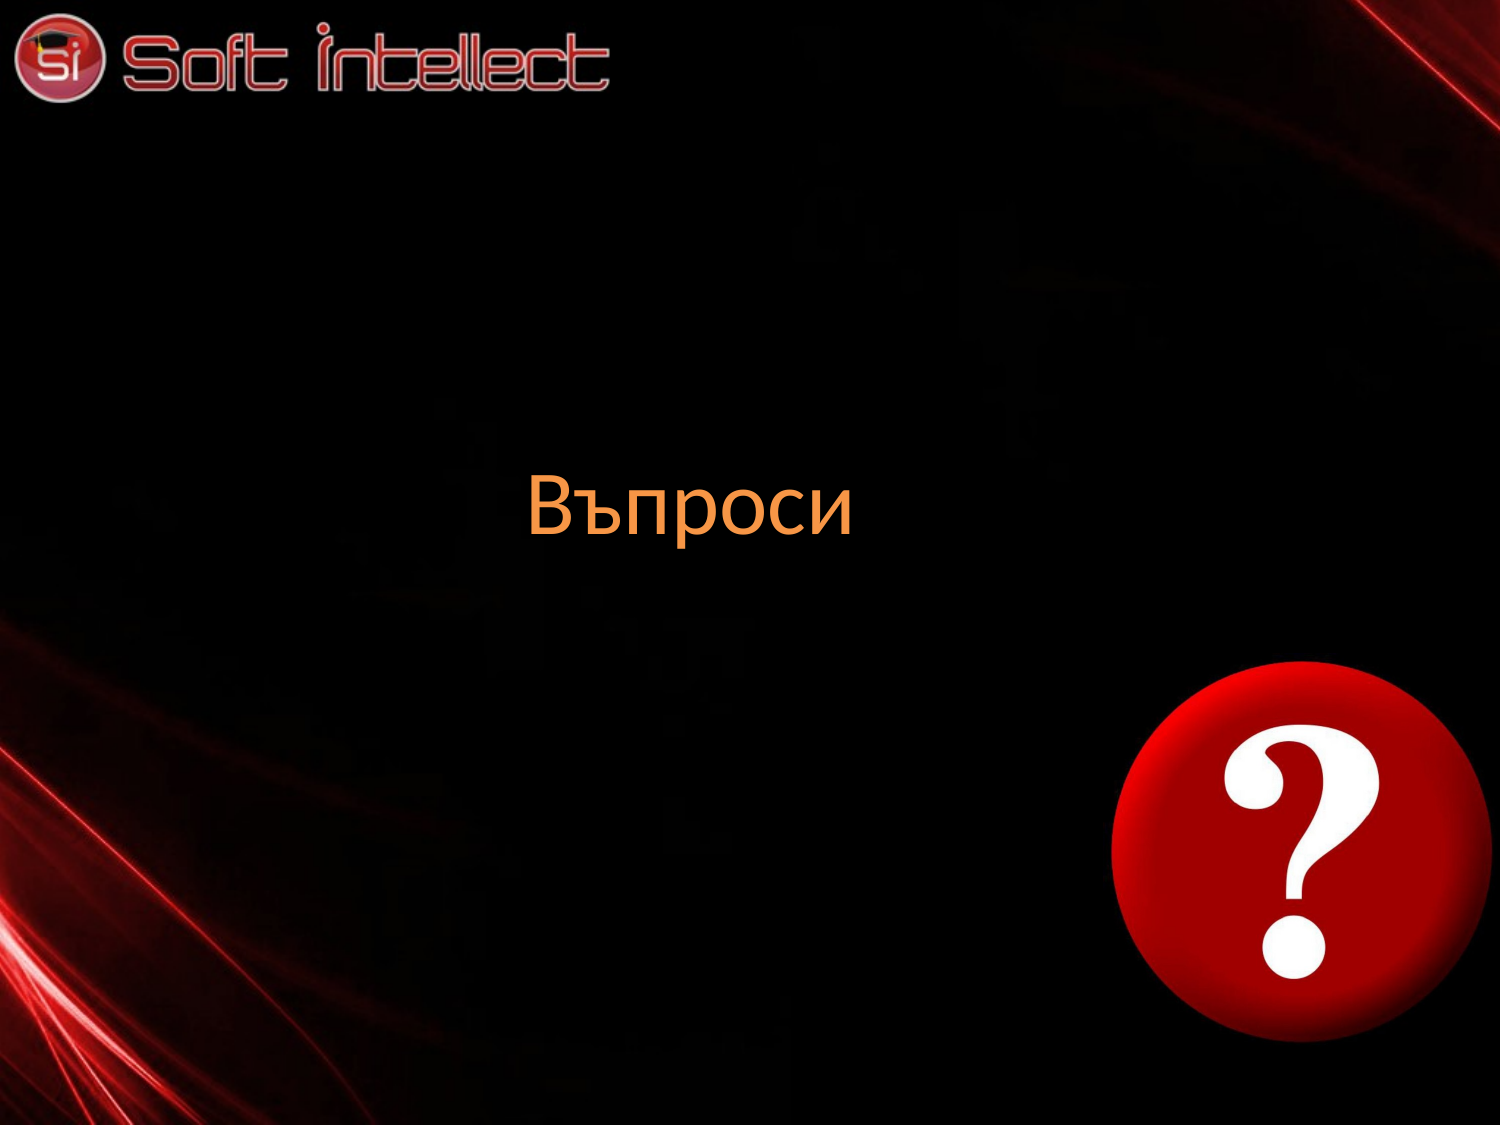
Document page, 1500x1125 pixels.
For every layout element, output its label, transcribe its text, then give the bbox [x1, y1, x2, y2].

text_box Въпроси [510, 404, 1500, 592]
picture [0, 0, 1500, 1125]
